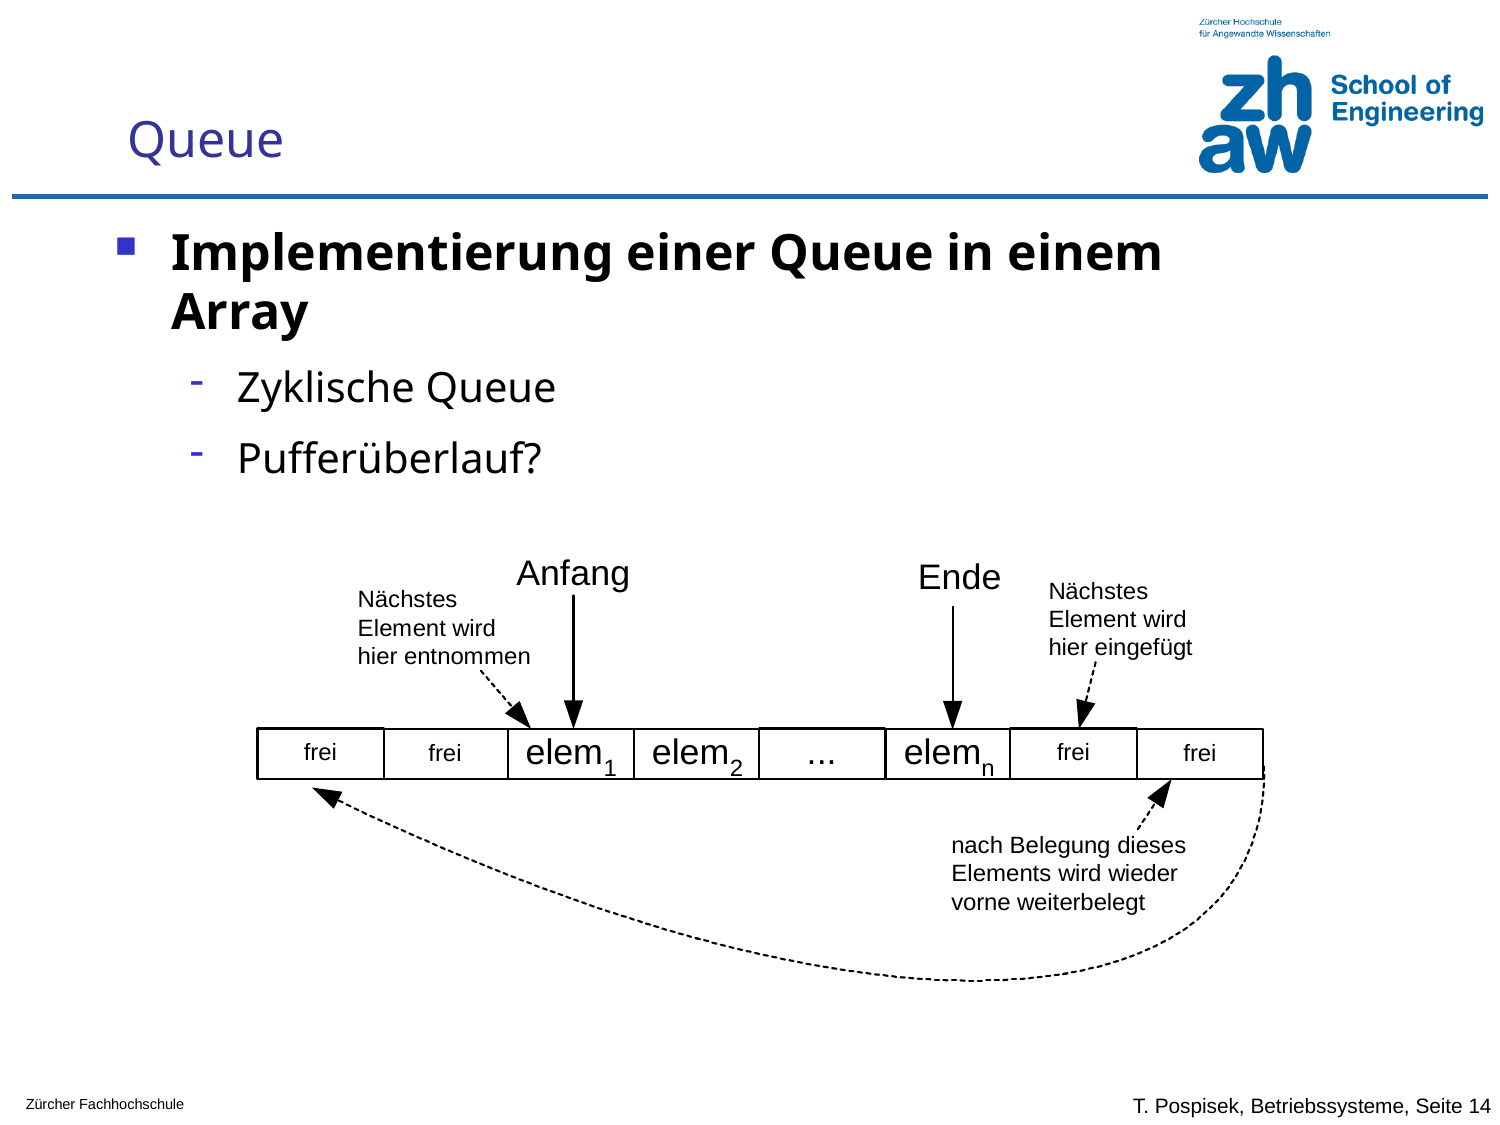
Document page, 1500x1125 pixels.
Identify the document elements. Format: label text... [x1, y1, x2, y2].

list Implementierung einer Queue in einem Array Zyklische Queue Pufferüberlauf? [99, 212, 1325, 538]
title Queue [112, 50, 1391, 175]
picture [1199, 19, 1483, 173]
picture [249, 539, 1303, 1011]
